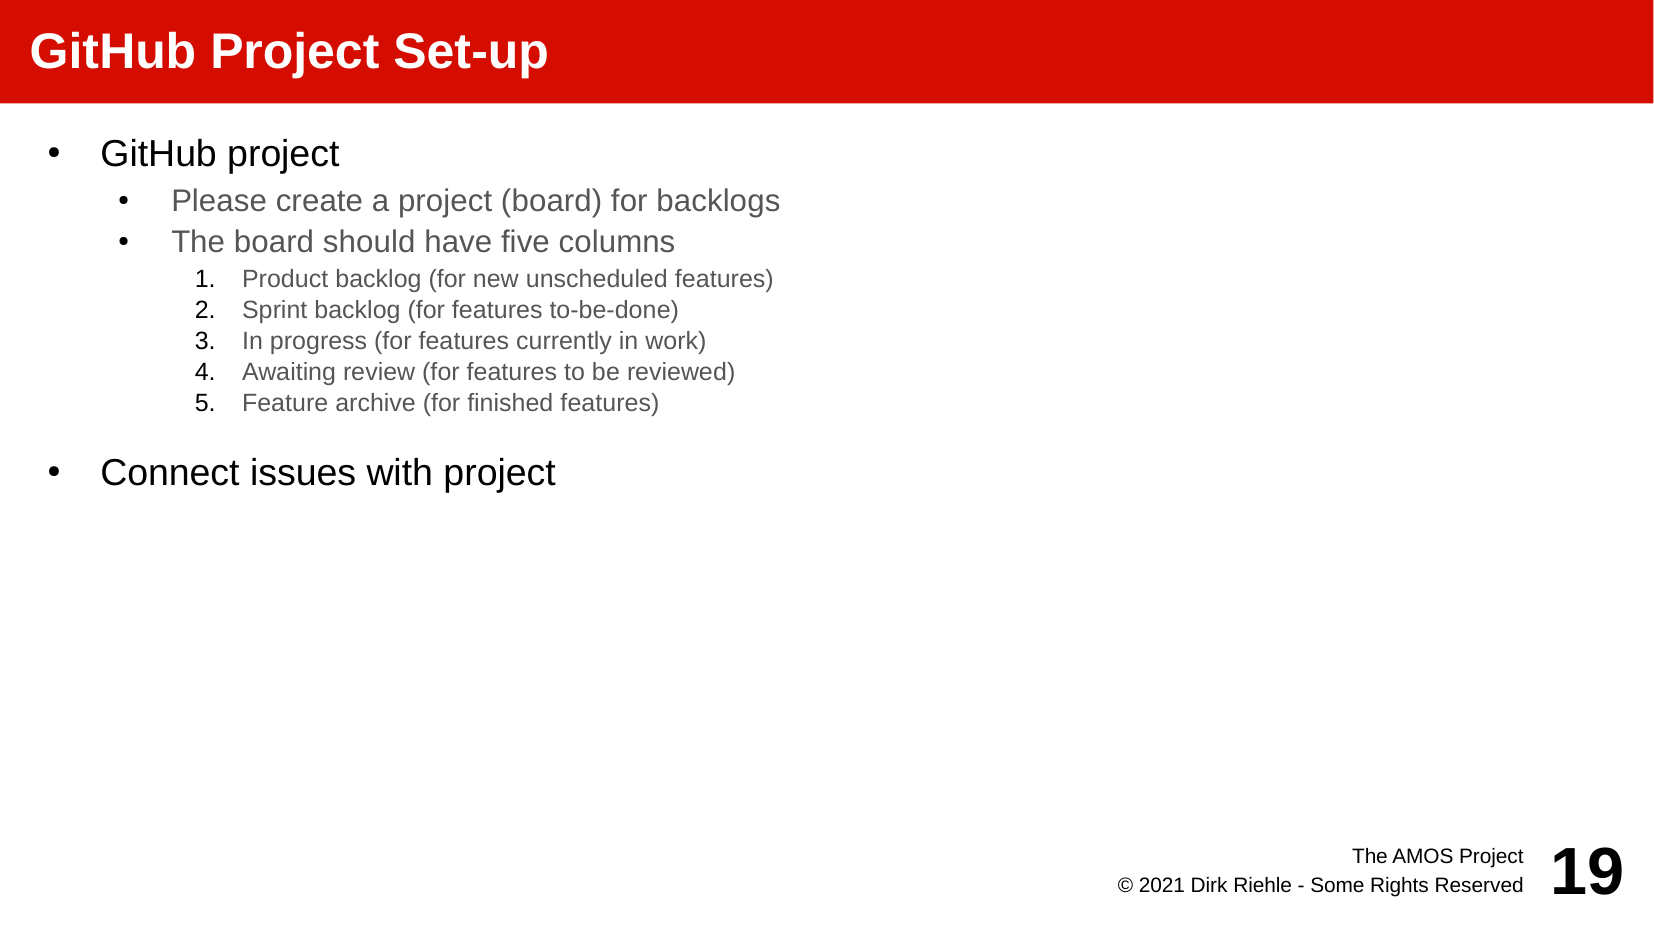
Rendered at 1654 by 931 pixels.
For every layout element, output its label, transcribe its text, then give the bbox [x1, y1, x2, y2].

list GitHub project Please create a project (board) for backlogs The board should have five columns Product backlog (for new unscheduled features) Sprint backlog (for features to-be-done) In progress (for features currently in work) Awaiting review (for features to be reviewed) Feature archive (for finished features) Connect issues with project [29, 132, 1625, 813]
title GitHub Project Set-up [0, 0, 1654, 104]
